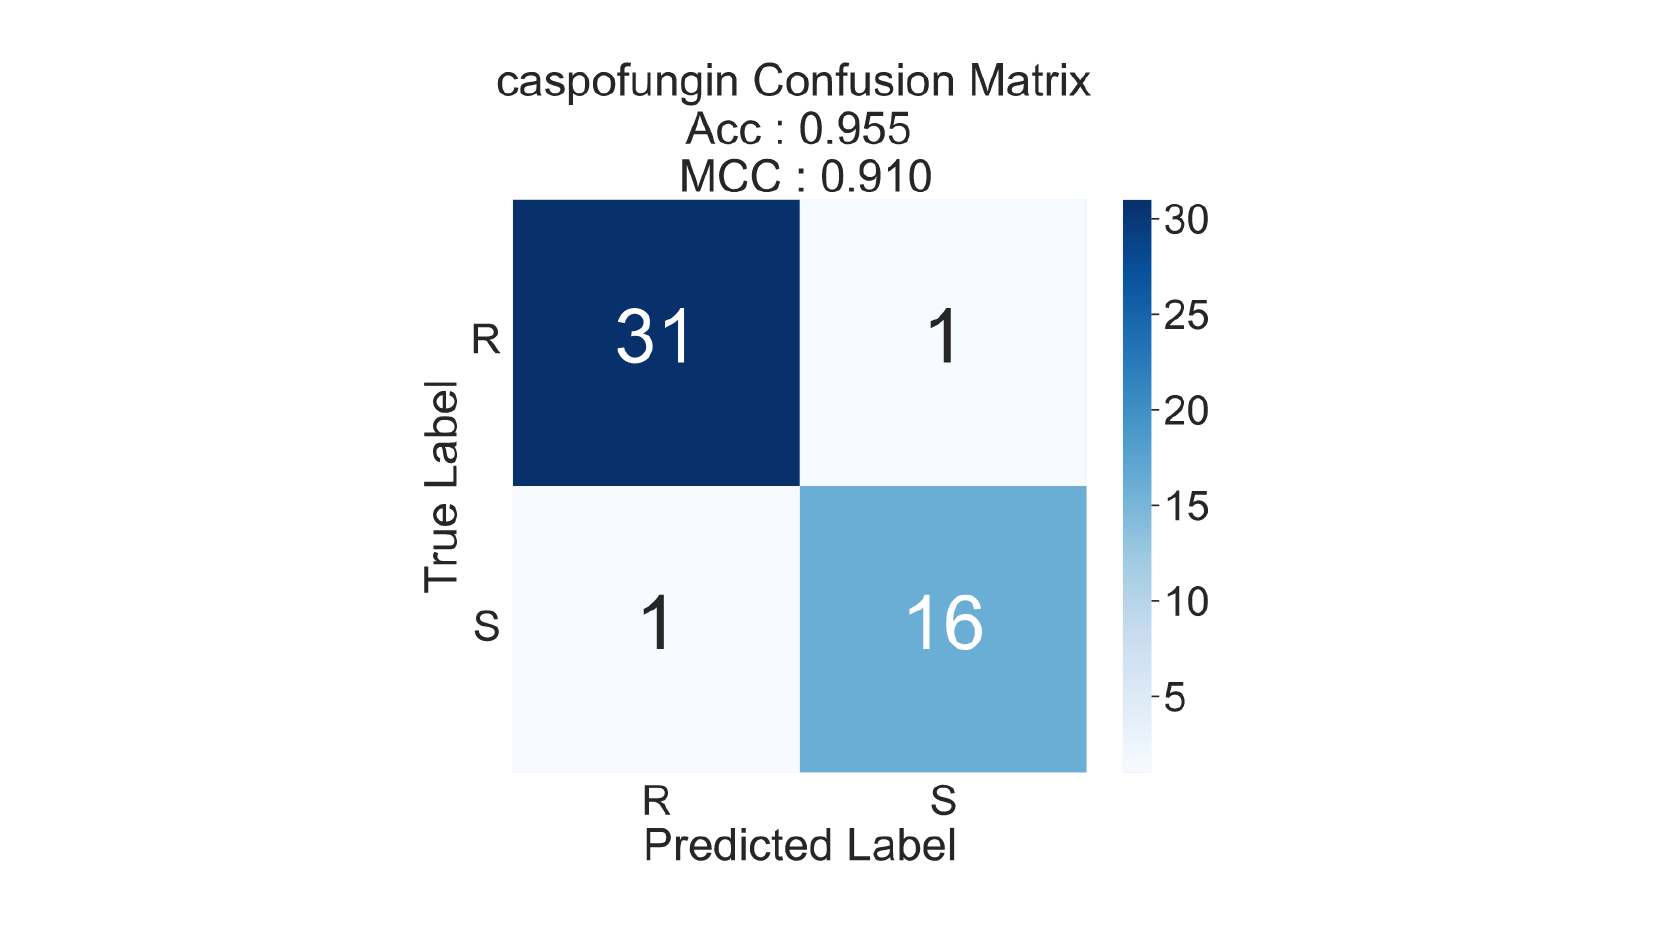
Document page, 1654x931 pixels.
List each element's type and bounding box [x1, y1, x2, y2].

picture [375, 13, 1279, 917]
